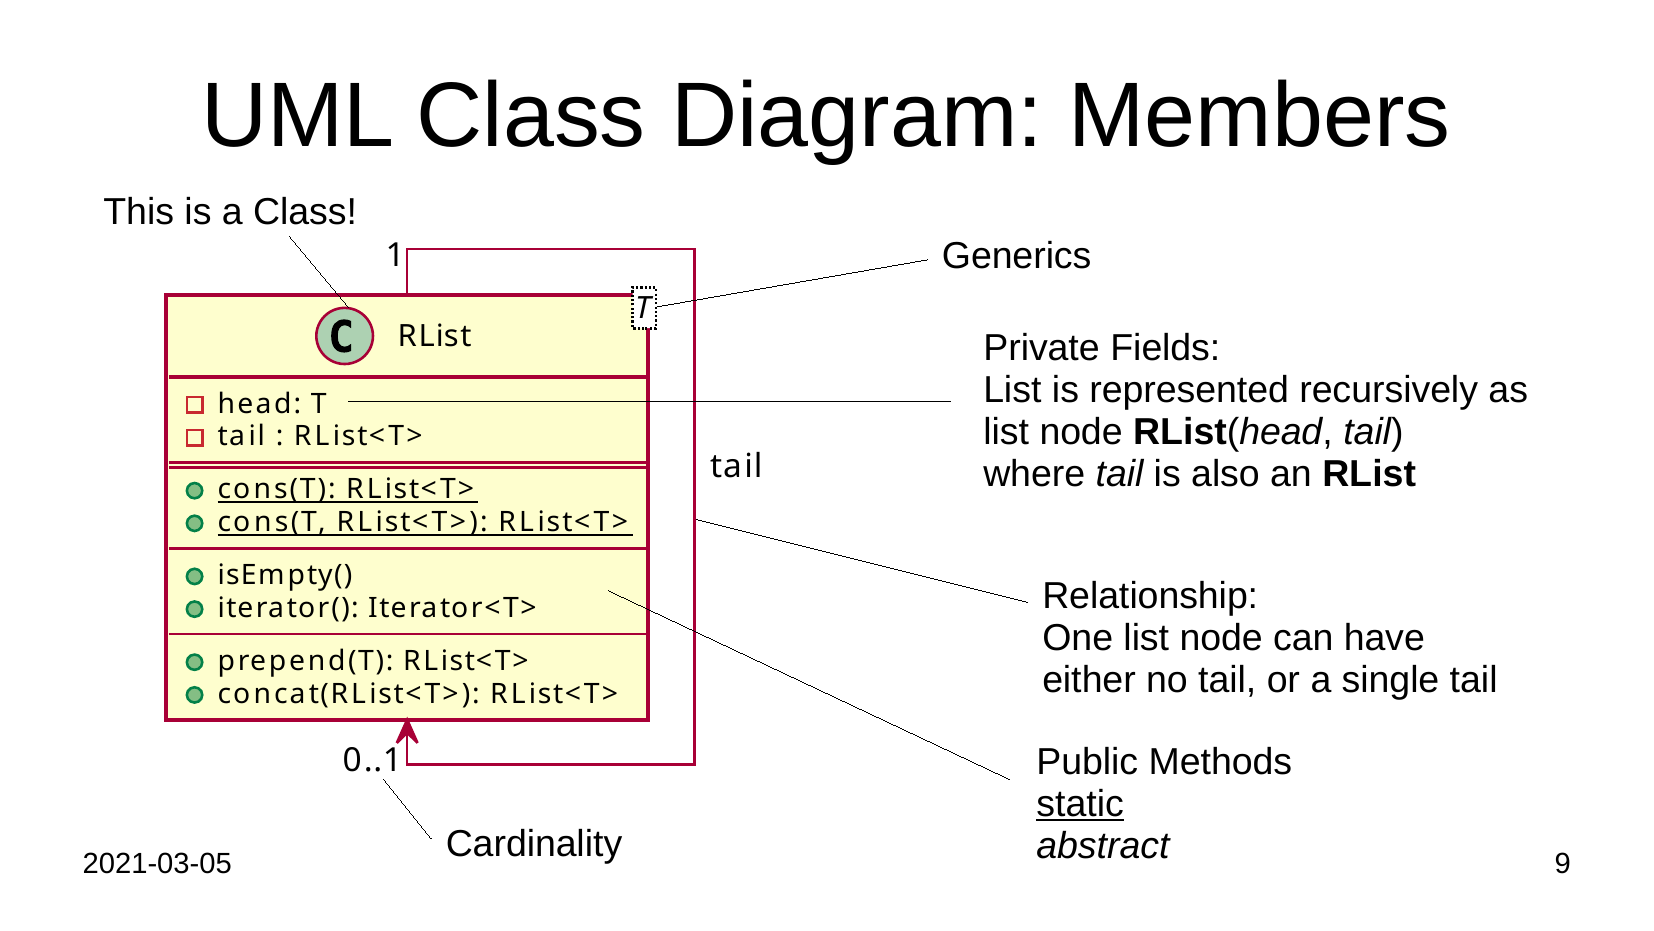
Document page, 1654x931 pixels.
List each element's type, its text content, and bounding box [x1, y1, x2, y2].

text_box This is a Class! [88, 183, 384, 240]
text_box Relationship: One list node can have either no tail, or a single tail [1027, 566, 1518, 708]
text_box Cardinality [431, 814, 762, 872]
picture [147, 215, 798, 792]
text_box Private Fields: List is represented recursively as list node RList(head, tail) where tail is also an RList [968, 318, 1560, 502]
title UML Class Diagram: Members [82, 37, 1571, 193]
text_box Generics [927, 226, 1117, 284]
text_box Public Methods static abstract [1021, 733, 1317, 875]
